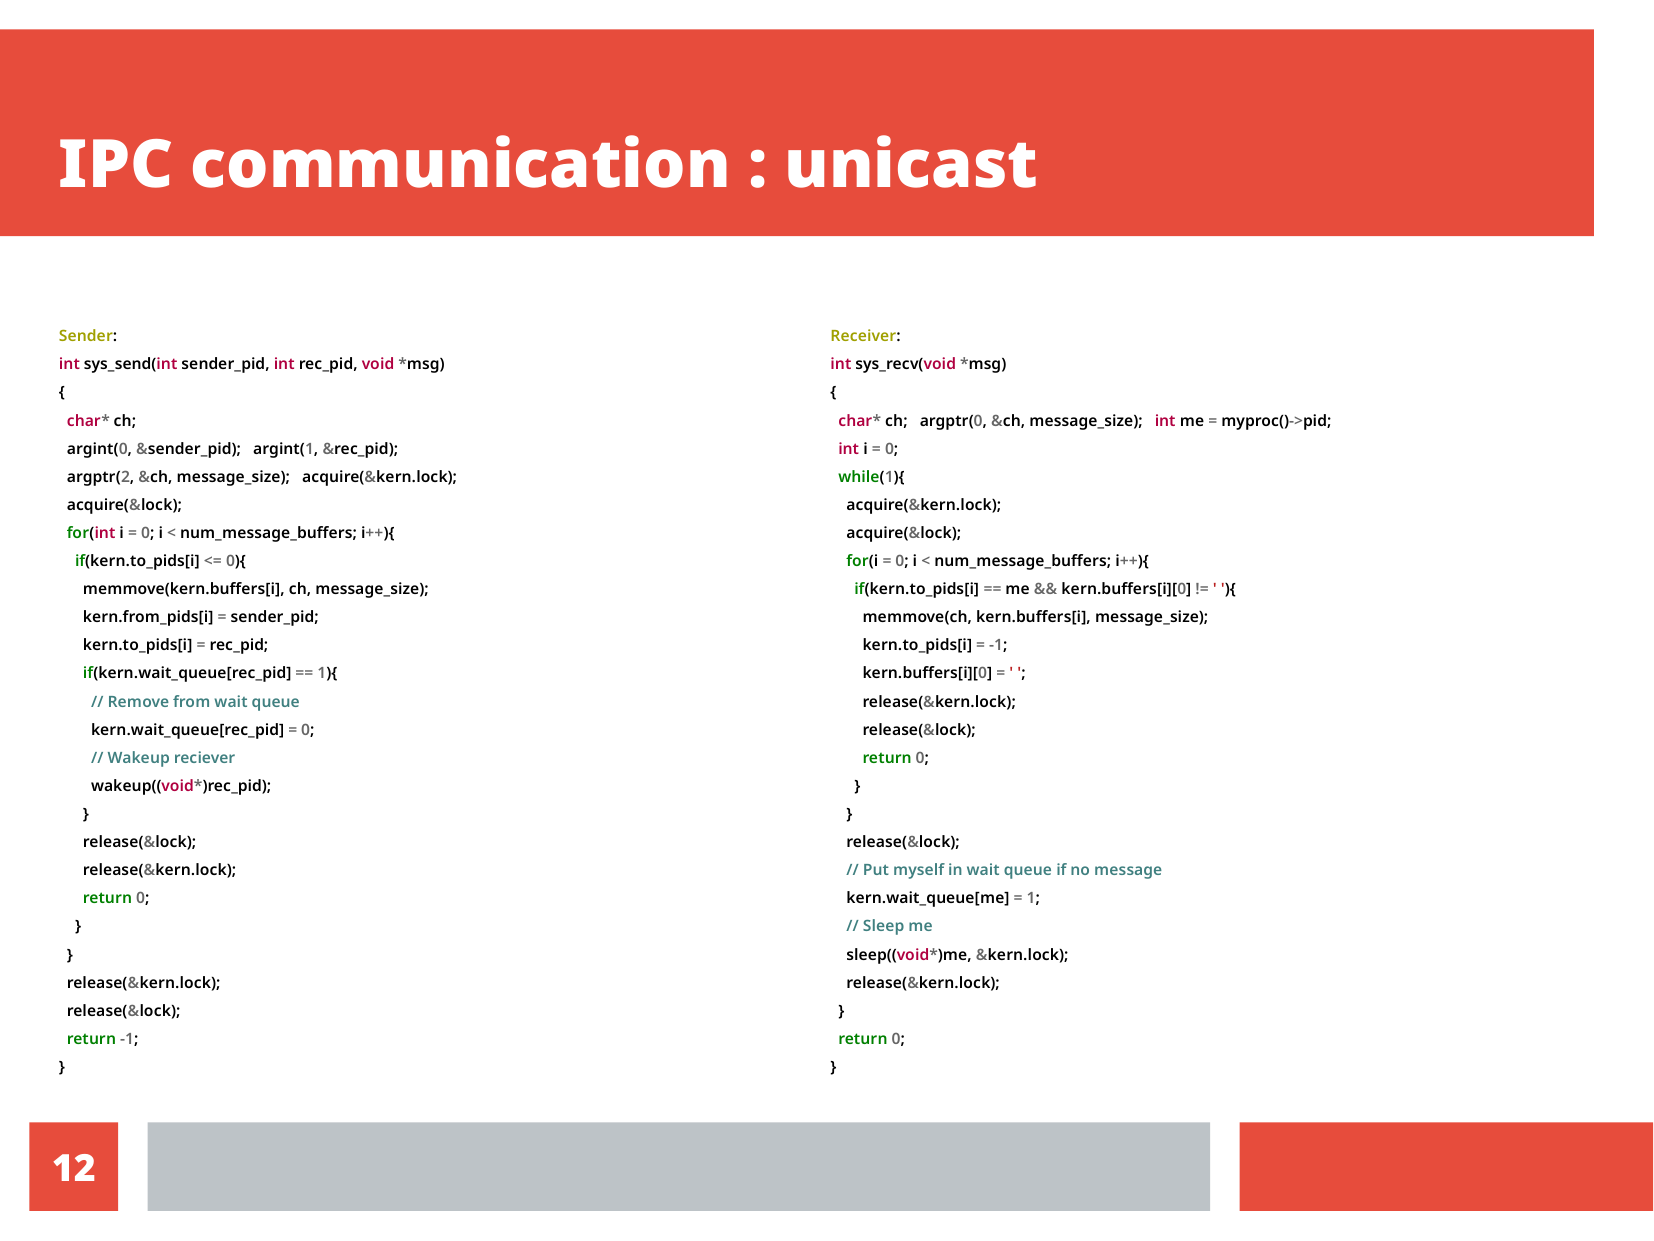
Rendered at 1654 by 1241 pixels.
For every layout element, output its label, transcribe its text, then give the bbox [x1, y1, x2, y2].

list Sender: int sys_send(int sender_pid, int rec_pid, void *msg) { char* ch; argint(0, &sender_pid); argint(1, &rec_pid); argptr(2, &ch, message_size); acquire(&kern.lock); acquire(&lock); for(int i = 0; i < num_message_buffers; i++){ if(kern.to_pids[i] <= 0){ memmove(kern.buffers[i], ch, message_size); kern.from_pids[i] = sender_pid; kern.to_pids[i] = rec_pid; if(kern.wait_queue[rec_pid] == 1){ // Remove from wait queue kern.wait_queue[rec_pid] = 0; // Wakeup reciever wakeup((void*)rec_pid); } release(&lock); release(&kern.lock); return 0; } } release(&kern.lock); release(&lock); return -1; } [58, 324, 794, 1093]
title IPC communication : unicast [58, 59, 1594, 207]
list Receiver: int sys_recv(void *msg) { char* ch; argptr(0, &ch, message_size); int me = myproc()->pid; int i = 0; while(1){ acquire(&kern.lock); acquire(&lock); for(i = 0; i < num_message_buffers; i++){ if(kern.to_pids[i] == me && kern.buffers[i][0] != ' '){ memmove(ch, kern.buffers[i], message_size); kern.to_pids[i] = -1; kern.buffers[i][0] = ' '; release(&kern.lock); release(&lock); return 0; } } release(&lock); // Put myself in wait queue if no message kern.wait_queue[me] = 1; // Sleep me sleep((void*)me, &kern.lock); release(&kern.lock); } return 0; } [830, 324, 1566, 1093]
